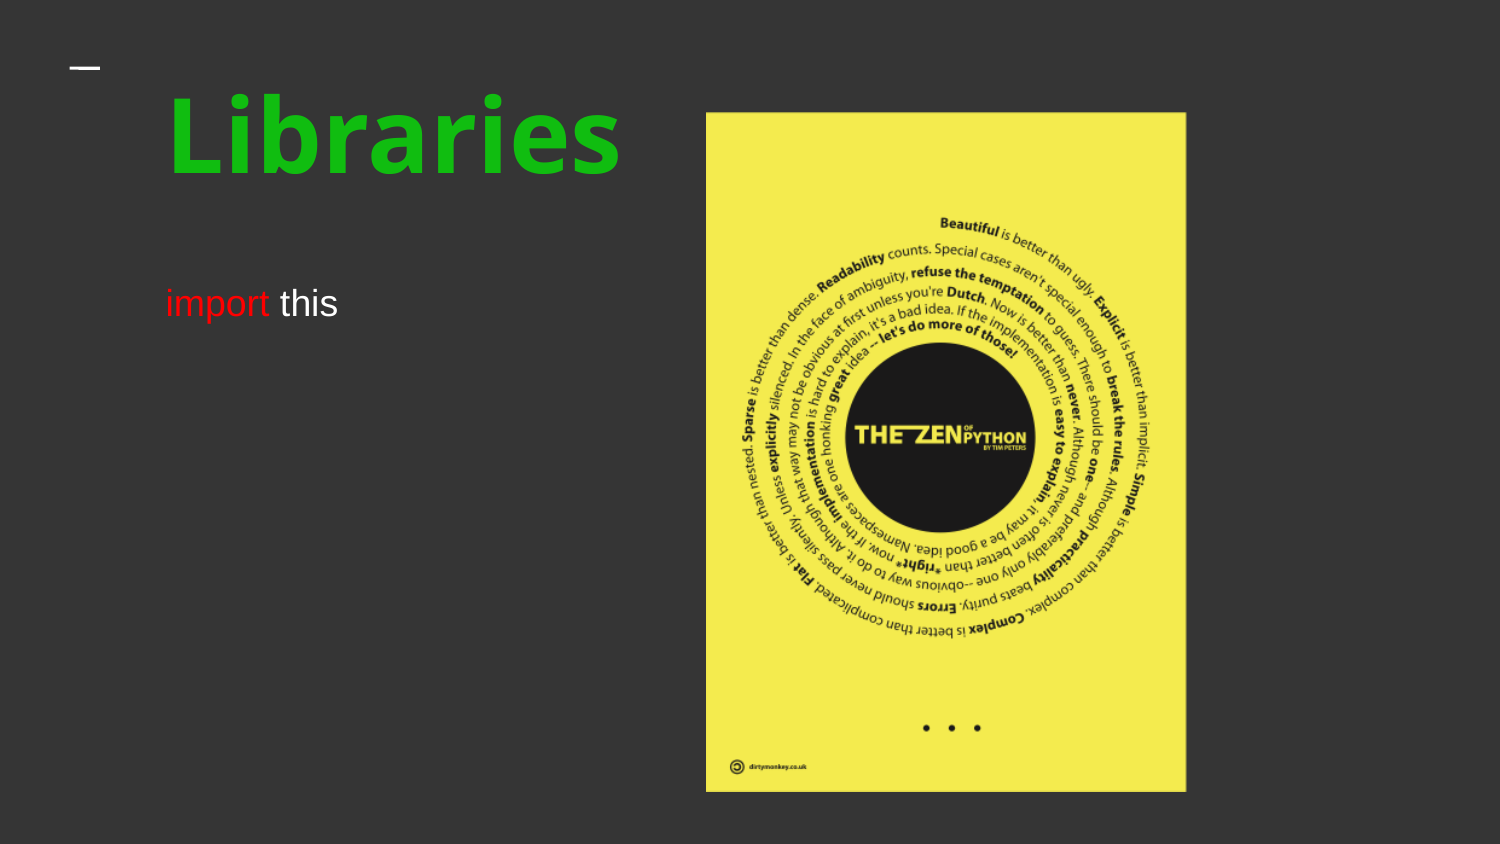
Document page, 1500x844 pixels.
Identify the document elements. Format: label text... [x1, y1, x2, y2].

text_box import this [150, 264, 472, 364]
title Libraries [150, 54, 1339, 227]
picture [706, 112, 1187, 792]
